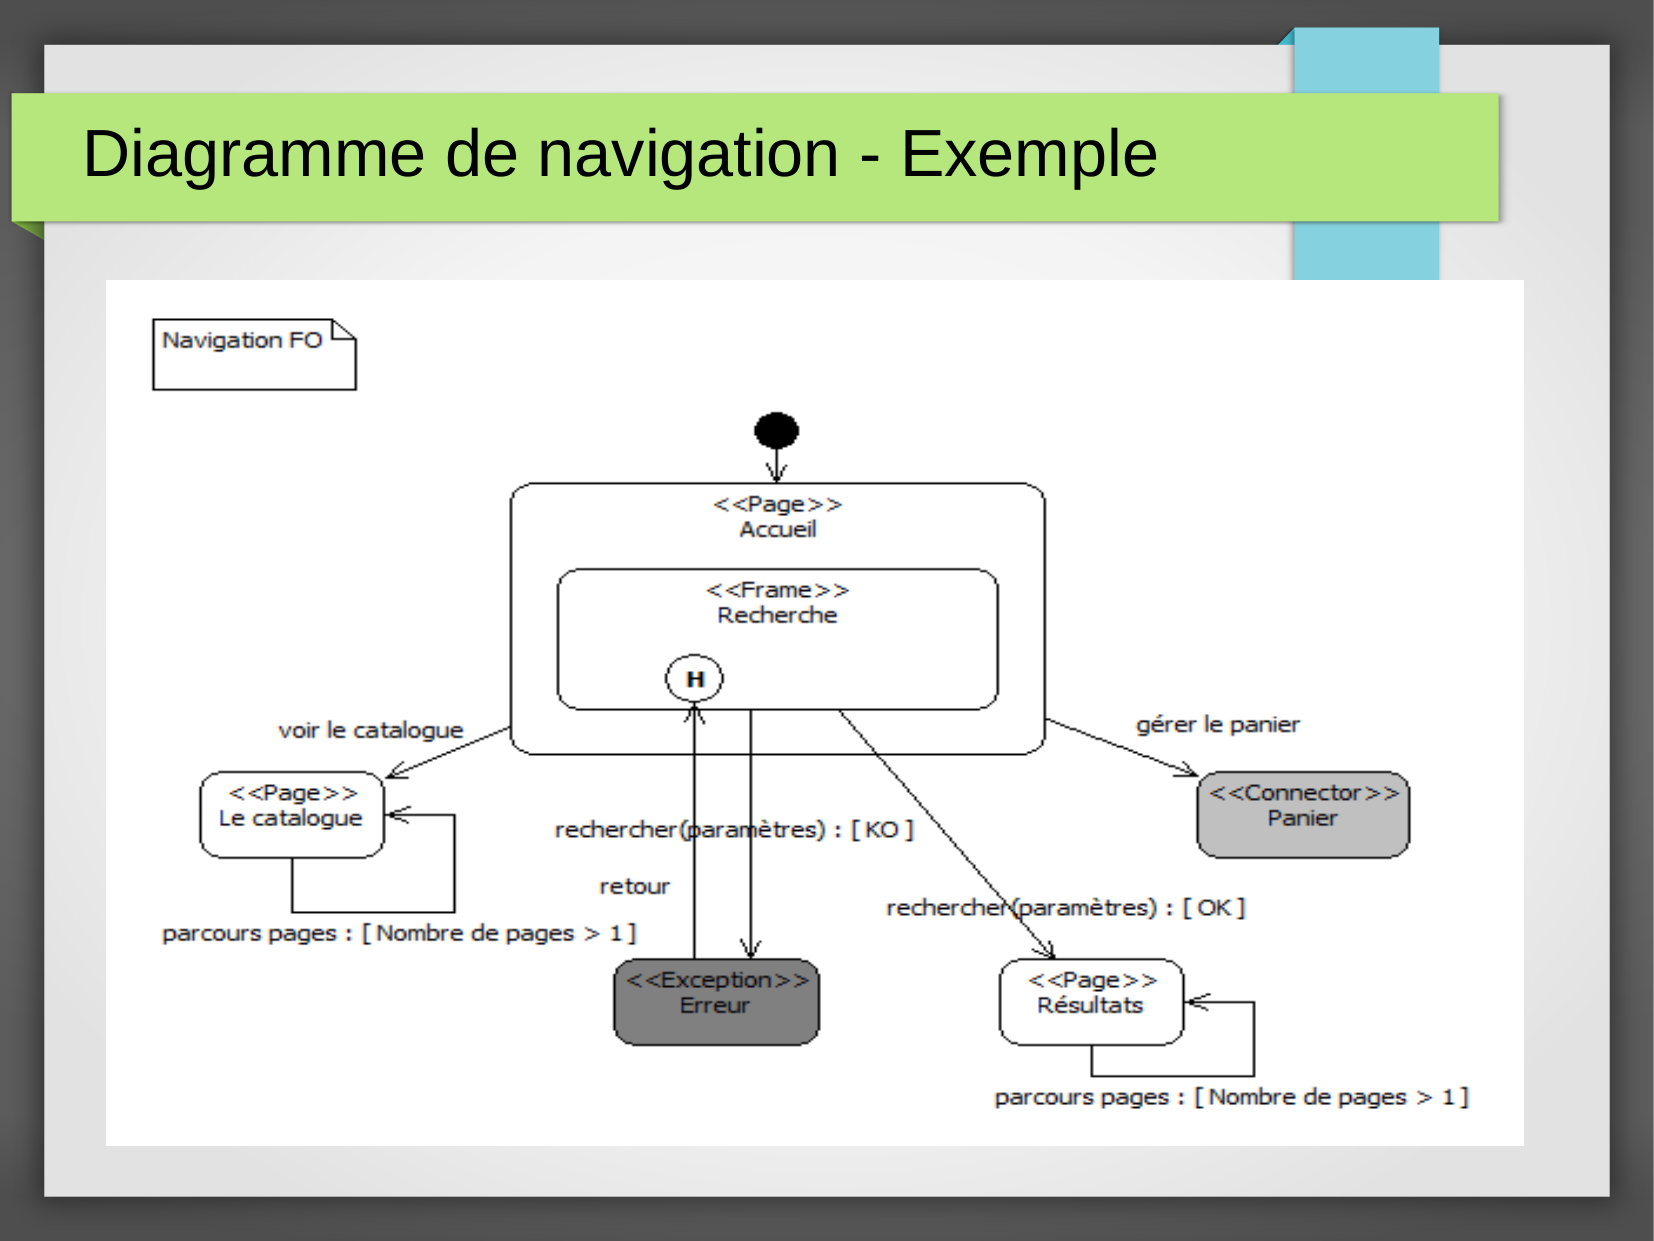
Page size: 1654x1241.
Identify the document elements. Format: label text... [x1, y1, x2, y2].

title Diagramme de navigation - Exemple [82, 94, 1264, 213]
picture [0, 0, 1654, 1241]
